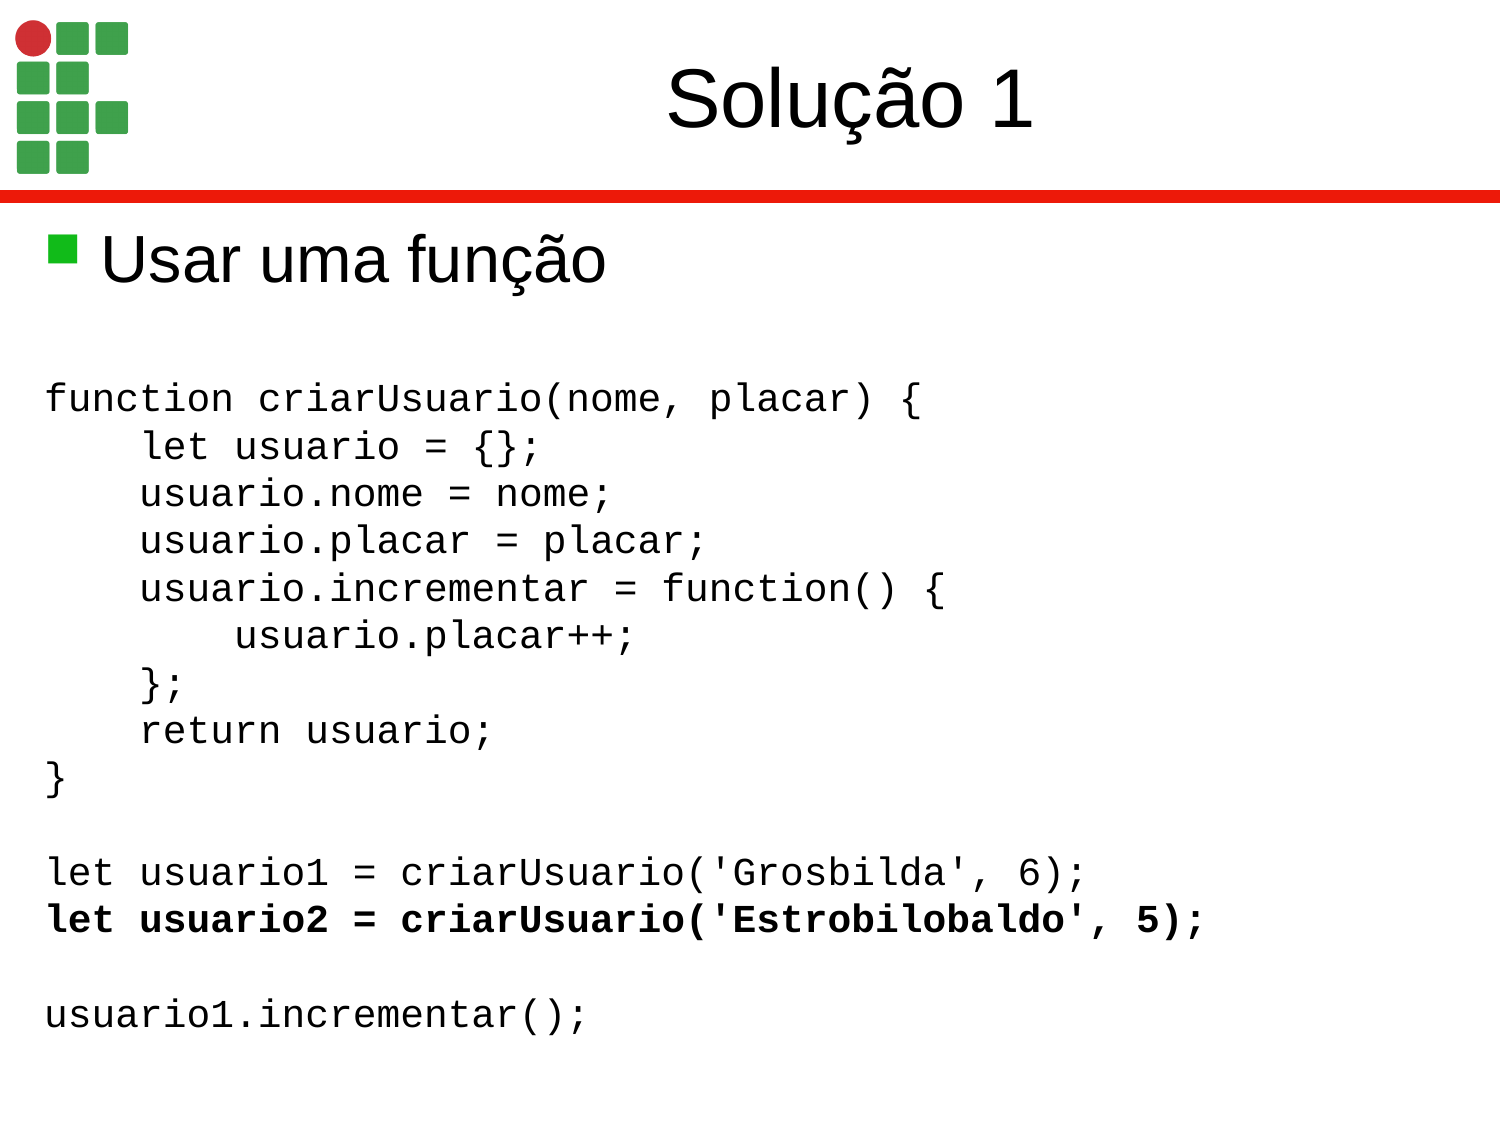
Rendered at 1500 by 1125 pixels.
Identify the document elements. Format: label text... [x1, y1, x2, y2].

picture [14, 16, 130, 178]
title Solução 1 [230, 0, 1471, 202]
list Usar uma função function criarUsuario(nome, placar) { let usuario = {}; usuario.nome = nome; usuario.placar = placar; usuario.incrementar = function() { usuario.placar++; }; return usuario; } let usuario1 = criarUsuario('Grosbilda', 6); let usuario2 = criarUsuario('Estrobilobaldo', 5); usuario1.incrementar(); [29, 207, 1471, 1087]
